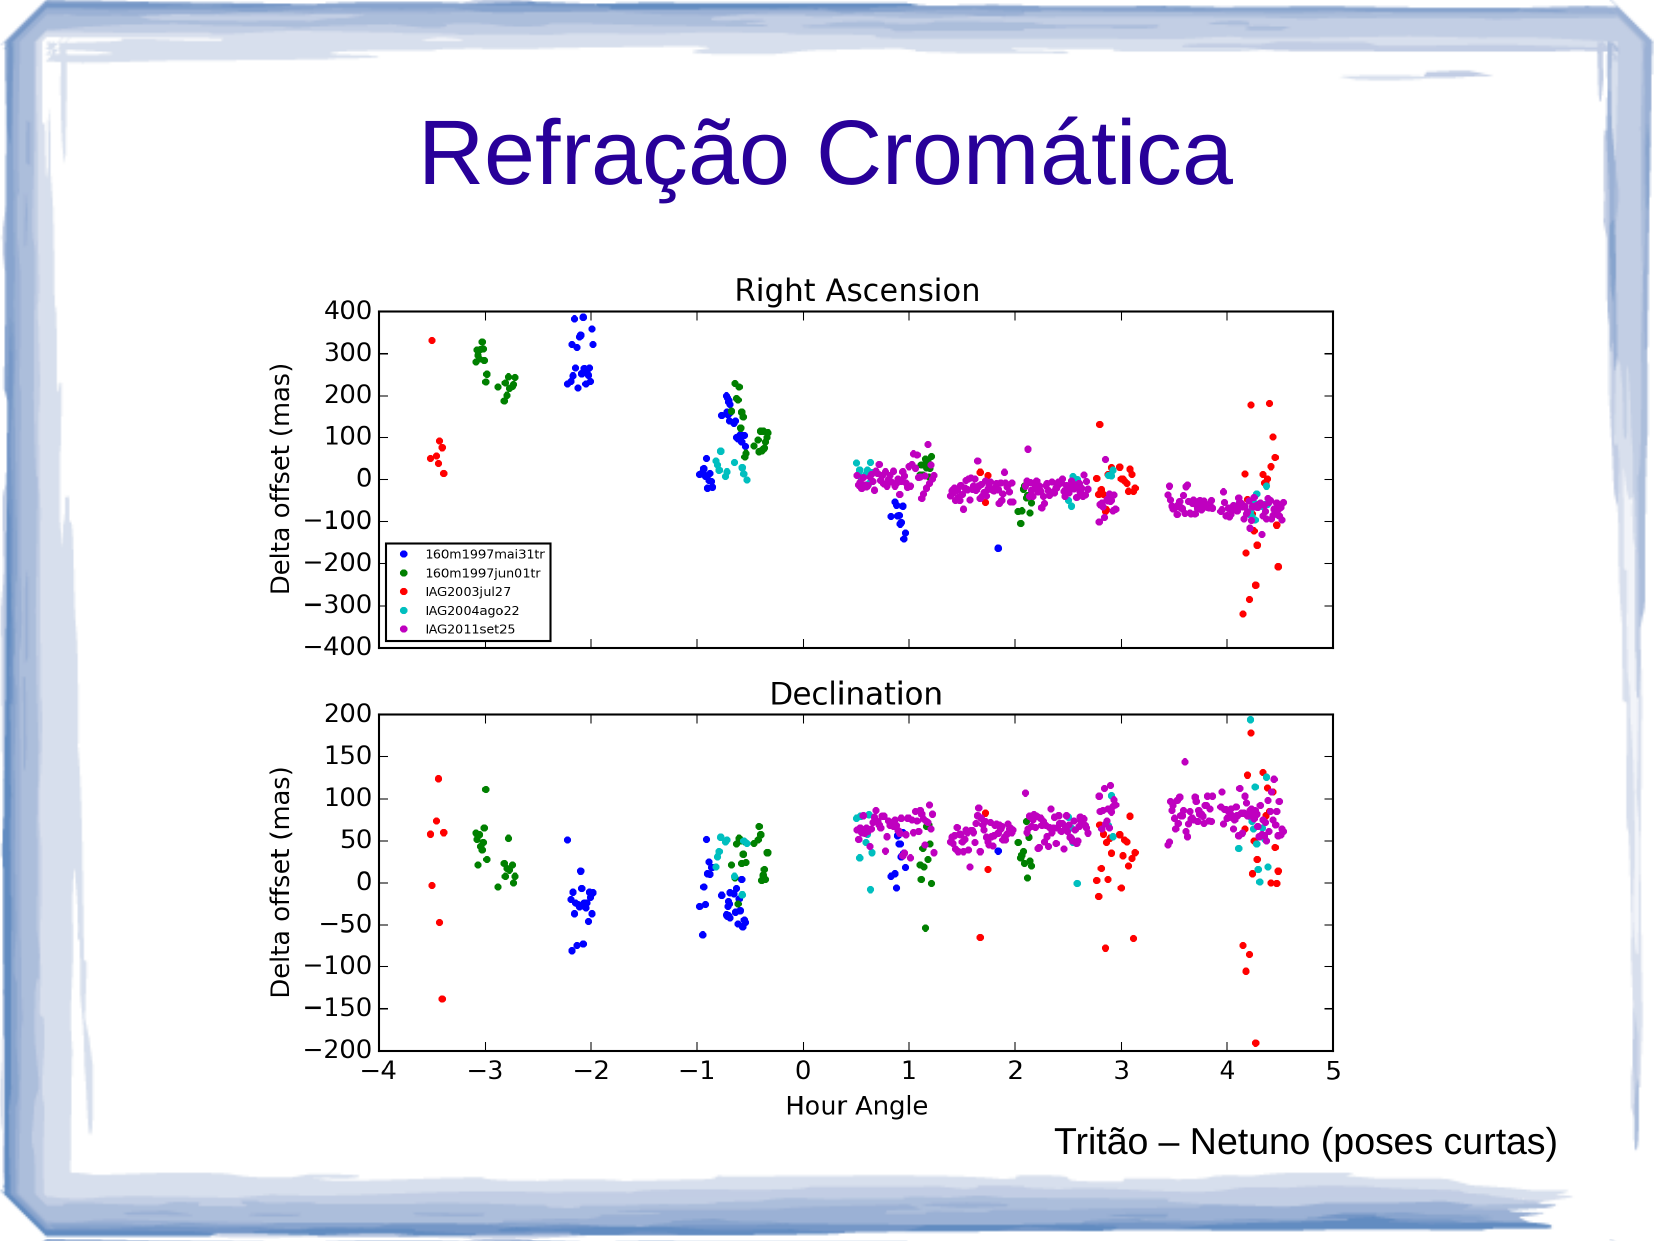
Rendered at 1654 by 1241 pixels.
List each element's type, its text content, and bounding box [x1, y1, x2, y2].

picture [0, 0, 1654, 1241]
title Refração Cromática [82, 49, 1571, 257]
text_box Tritão – Netuno (poses curtas) [1039, 1112, 1580, 1170]
